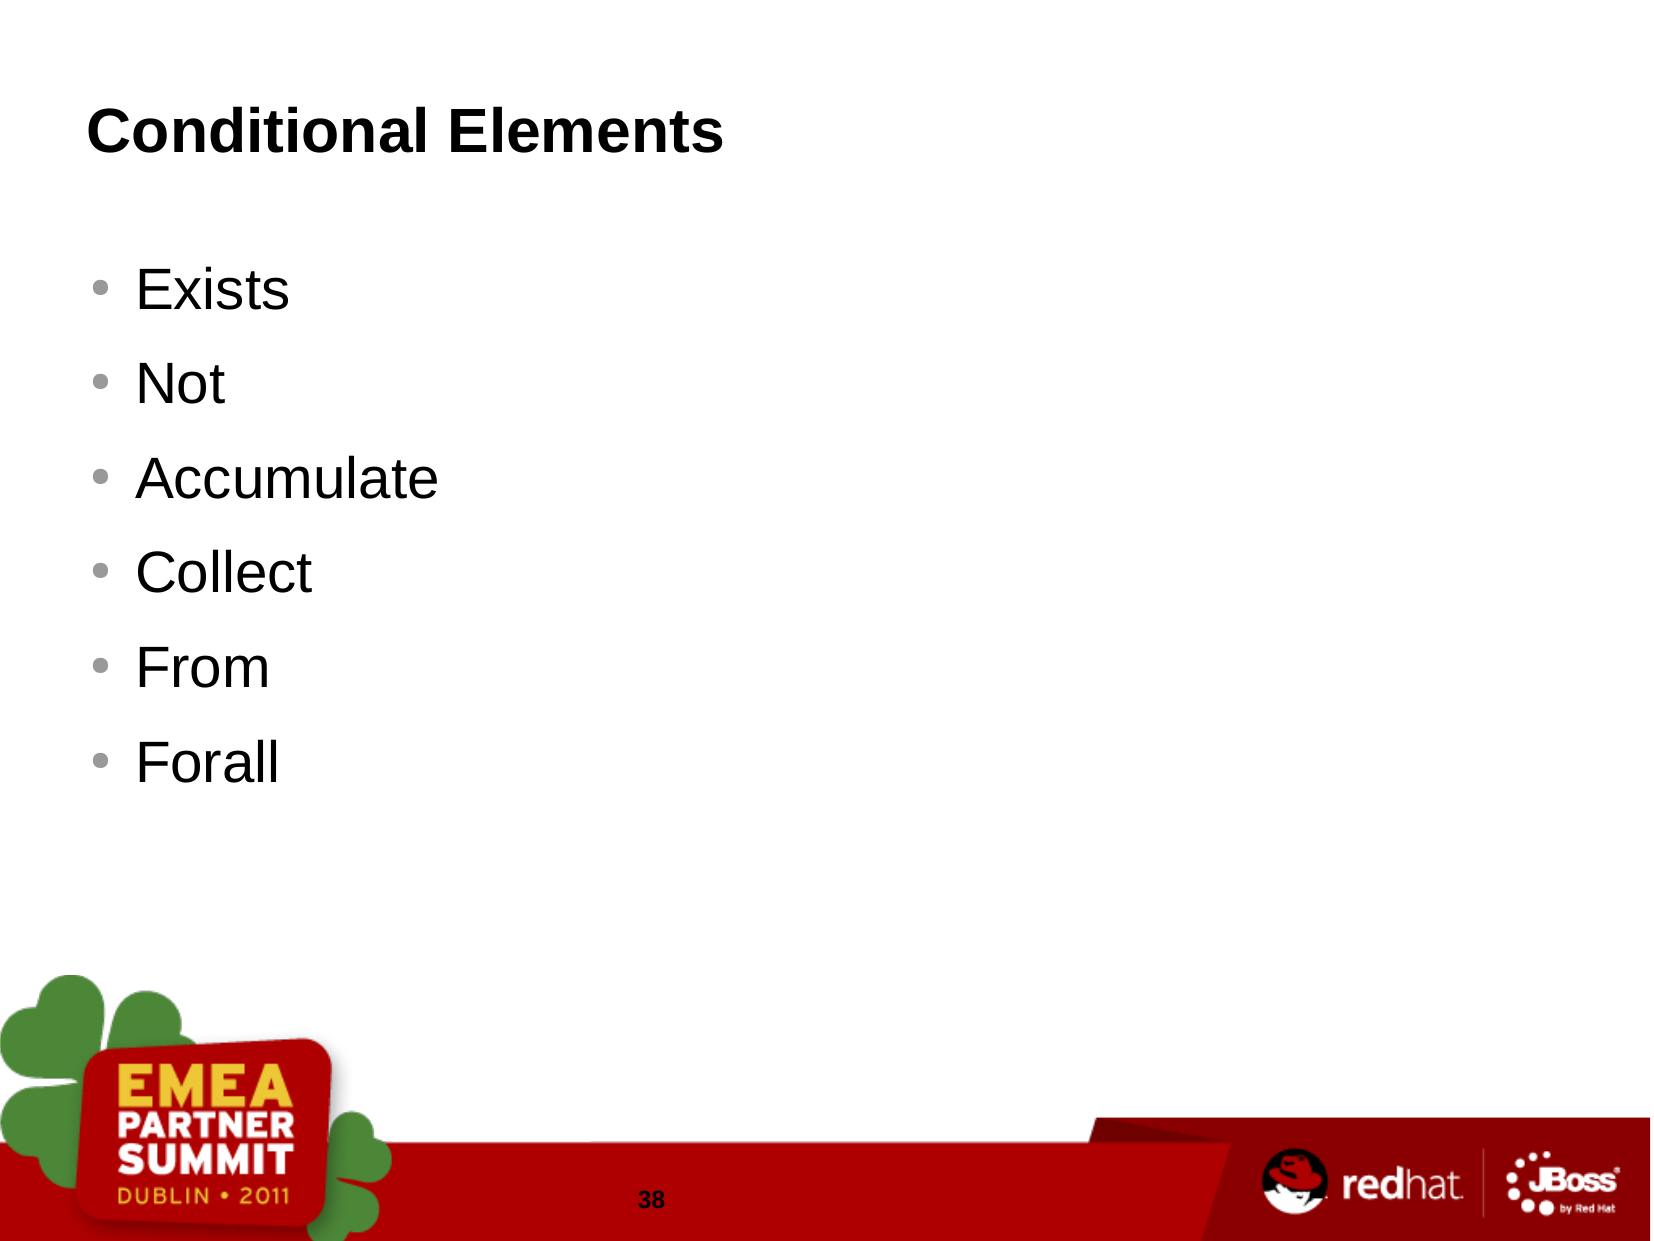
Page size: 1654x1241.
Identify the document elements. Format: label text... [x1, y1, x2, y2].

picture [0, 975, 1651, 1241]
list Exists Not Accumulate Collect From Forall [75, 256, 1564, 1051]
title Conditional Elements [86, 37, 1576, 226]
